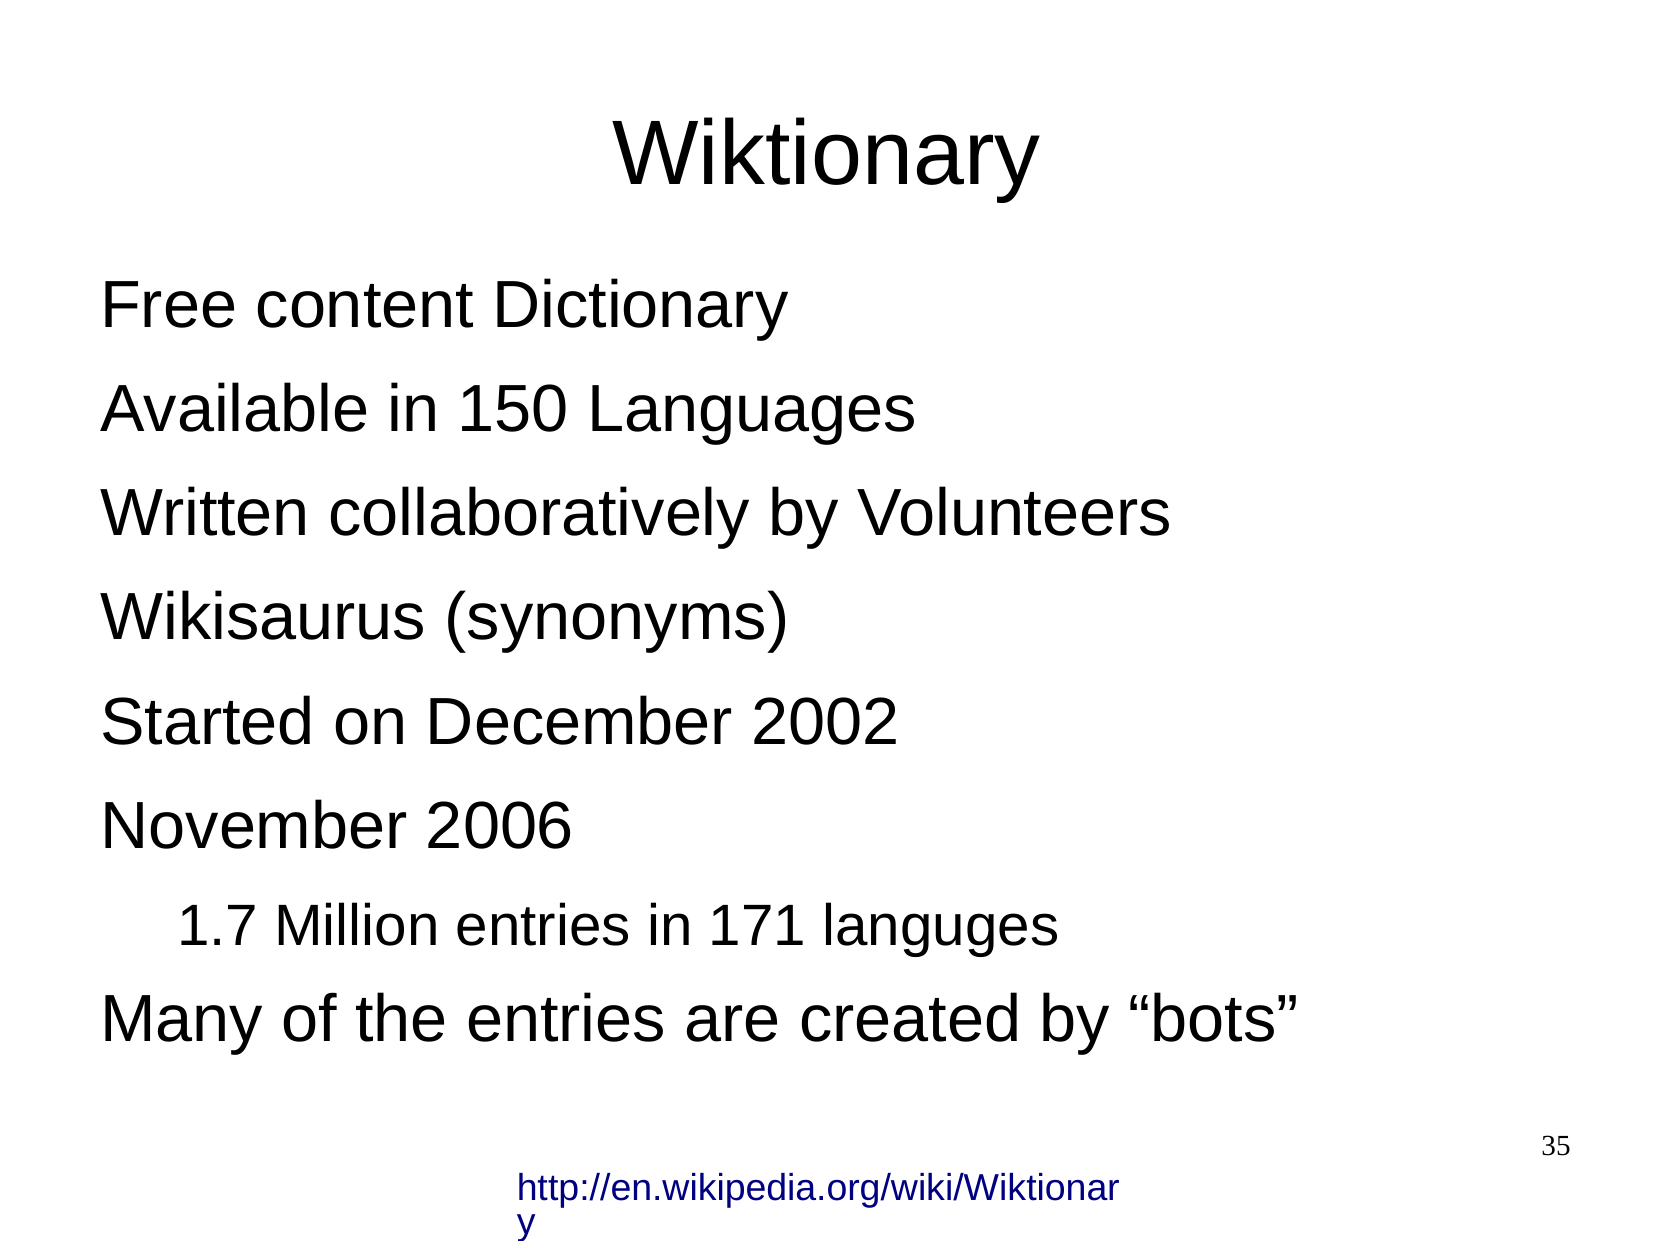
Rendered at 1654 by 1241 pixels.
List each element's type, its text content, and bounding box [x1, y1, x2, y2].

title Wiktionary [82, 49, 1571, 257]
list Free content Dictionary Available in 150 Languages Written collaboratively by Volunteers Wikisaurus (synonyms) Started on December 2002 November 2006 1.7 Million entries in 171 languges Many of the entries are created by “bots” [82, 266, 1571, 1071]
text_box http://en.wikipedia.org/wiki/Wiktionary [502, 1158, 1152, 1216]
